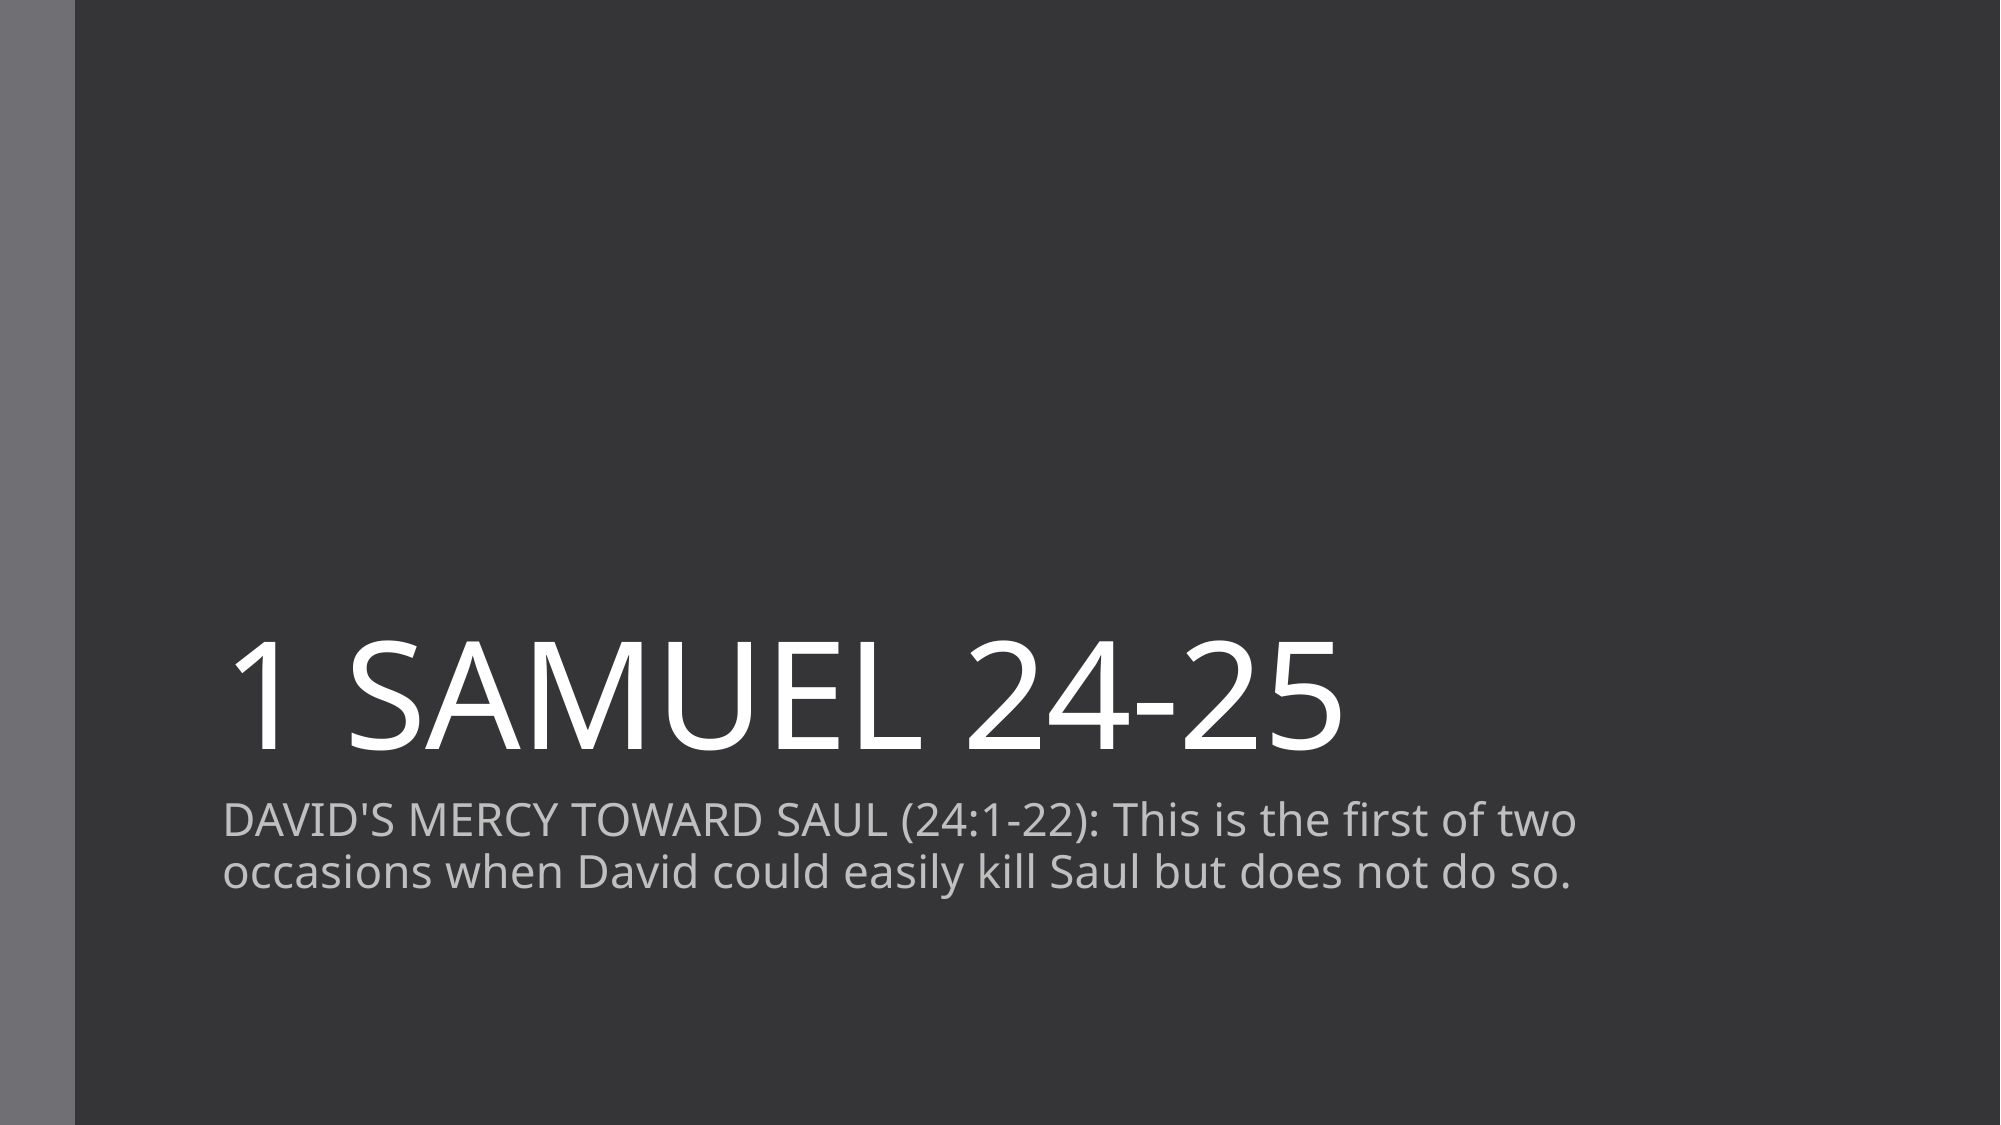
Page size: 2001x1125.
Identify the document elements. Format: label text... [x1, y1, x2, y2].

title 1 SAMUEL 24-25 [206, 124, 1752, 787]
subtitle DAVID'S MERCY TOWARD SAUL (24:1-22): This is the first of two occasions when David could easily kill Saul but does not do so. [206, 787, 1752, 1066]
